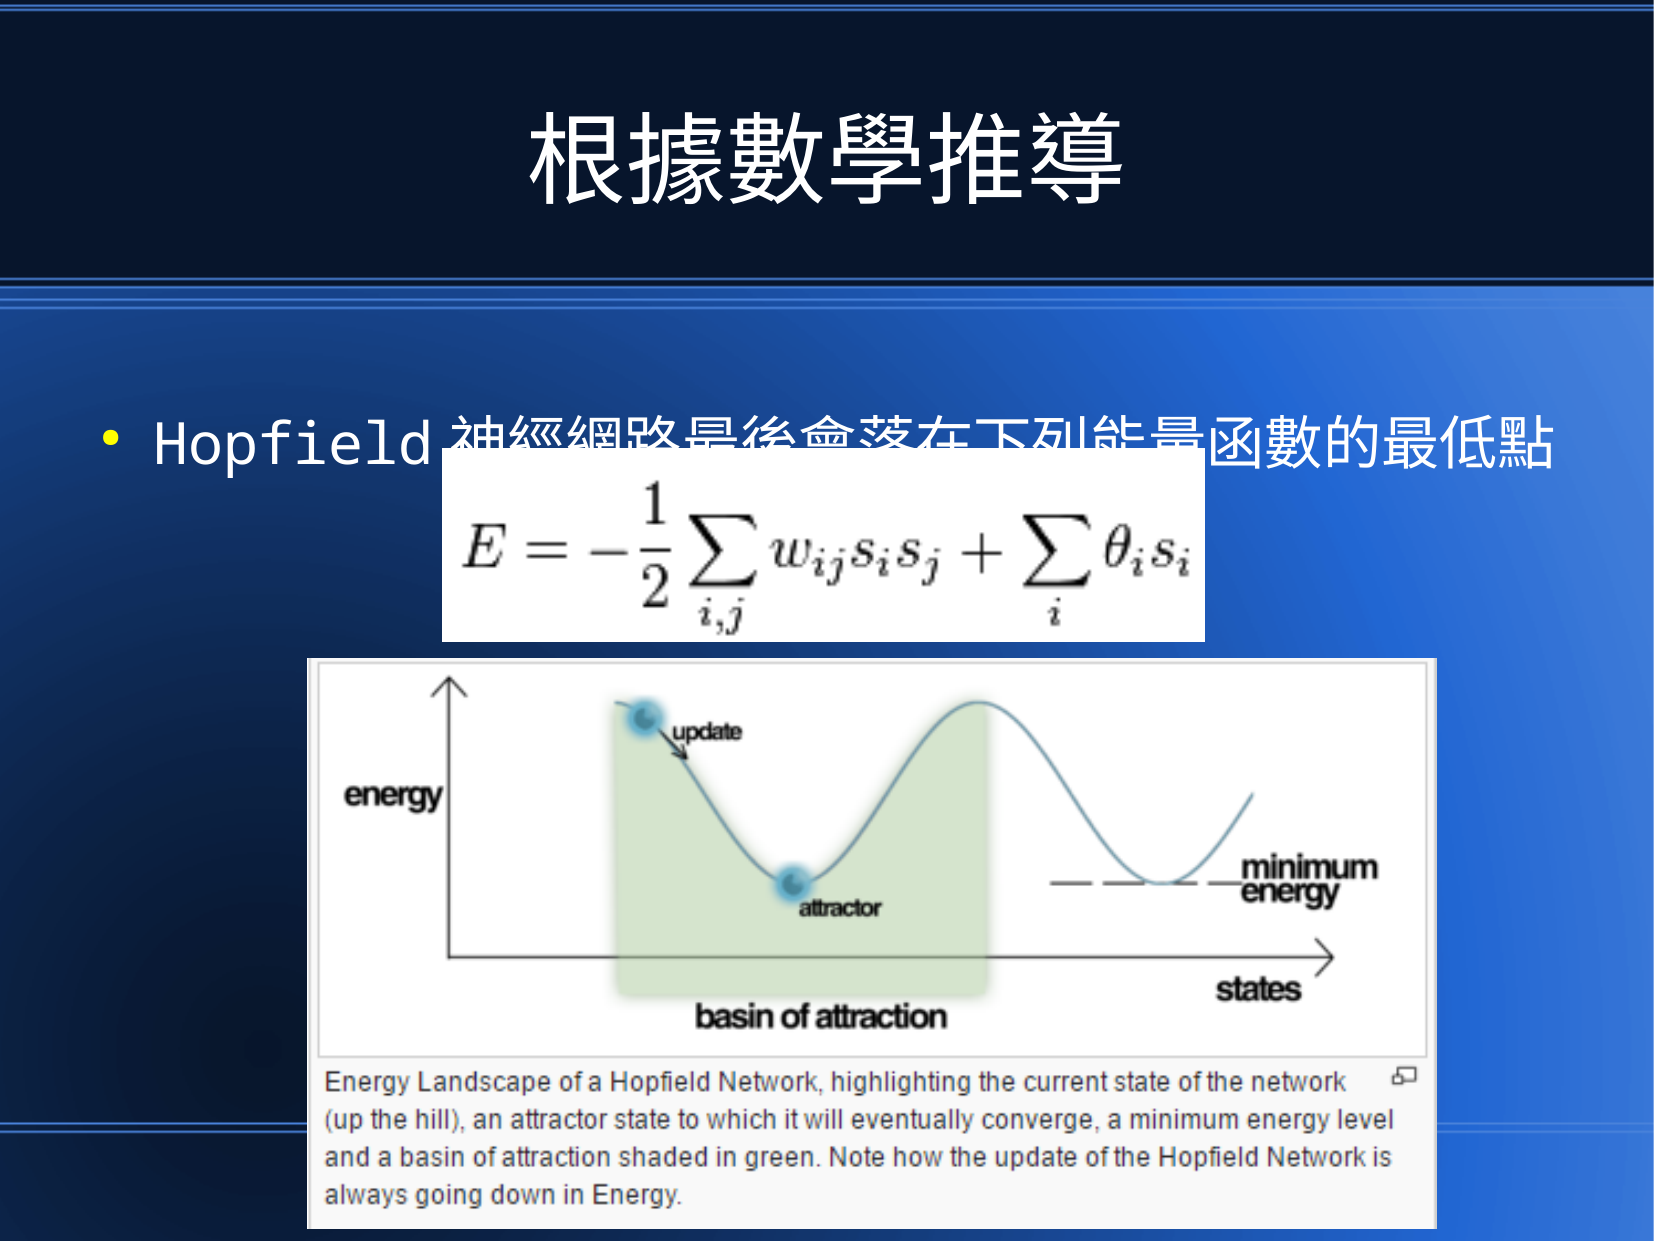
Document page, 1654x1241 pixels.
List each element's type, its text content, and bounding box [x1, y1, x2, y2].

title 根據數學推導 [82, 49, 1571, 257]
picture [307, 658, 1437, 1229]
list Hopfield神經網路最後會落在下列能量函數的最低點 [82, 355, 1571, 1241]
picture [0, 0, 1654, 1241]
picture [442, 448, 1205, 642]
